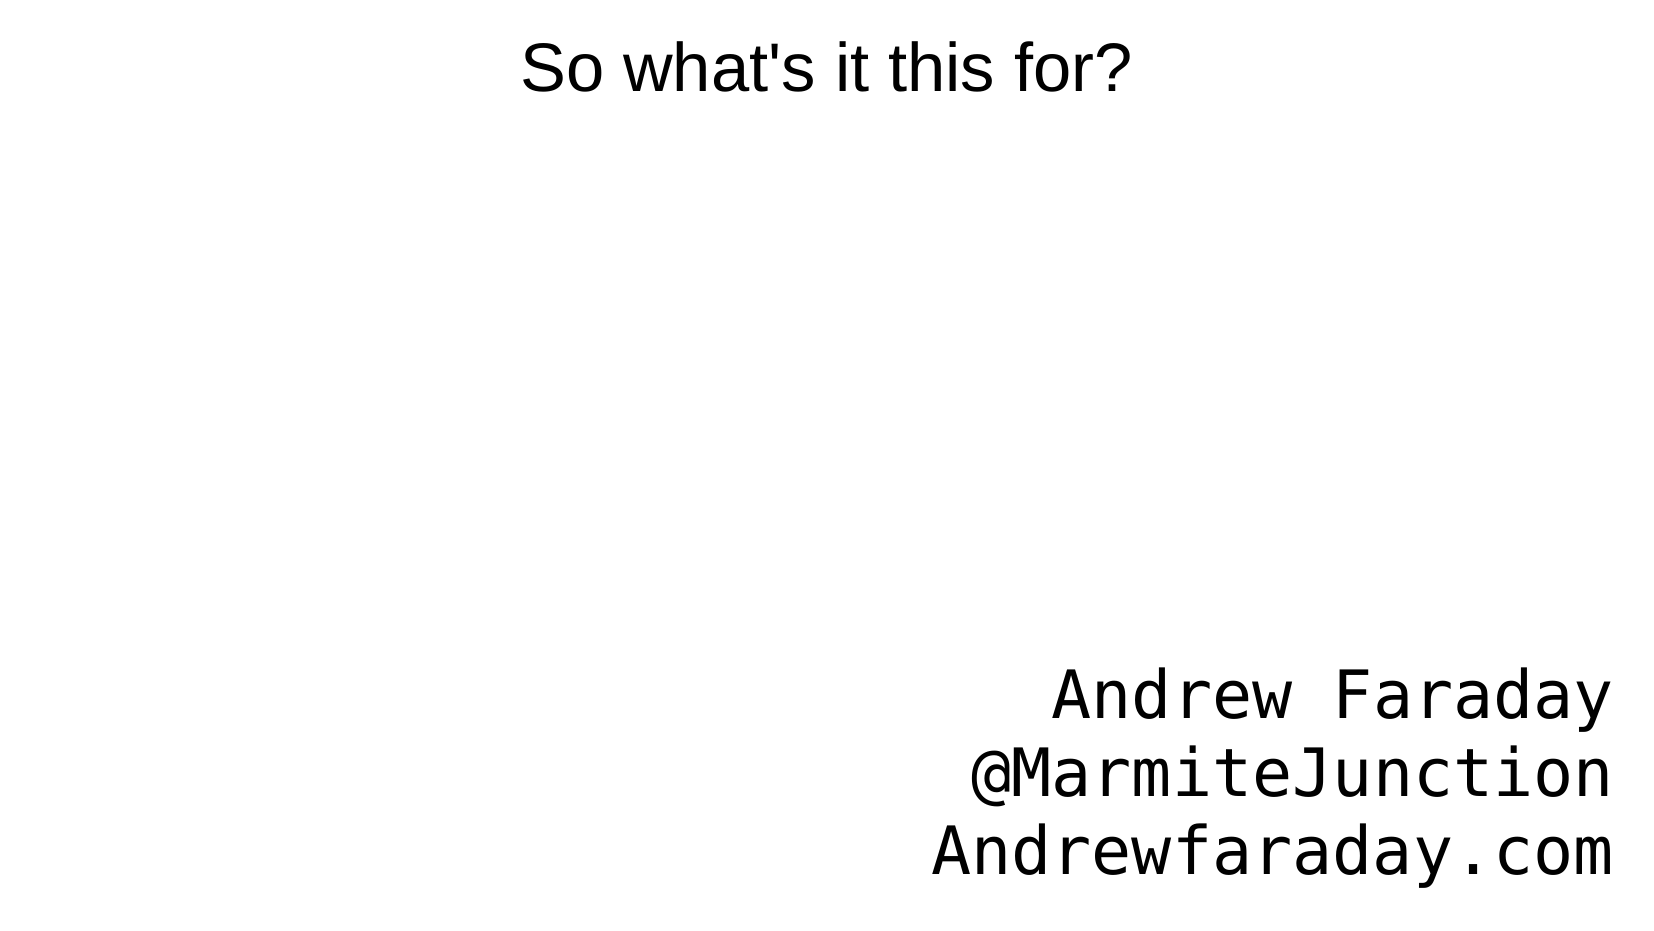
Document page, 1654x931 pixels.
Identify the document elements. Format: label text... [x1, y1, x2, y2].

title So what's it this for? [82, 23, 1571, 111]
text_box Andrew Faraday @MarmiteJunction Andrewfaraday.com [744, 649, 1630, 898]
